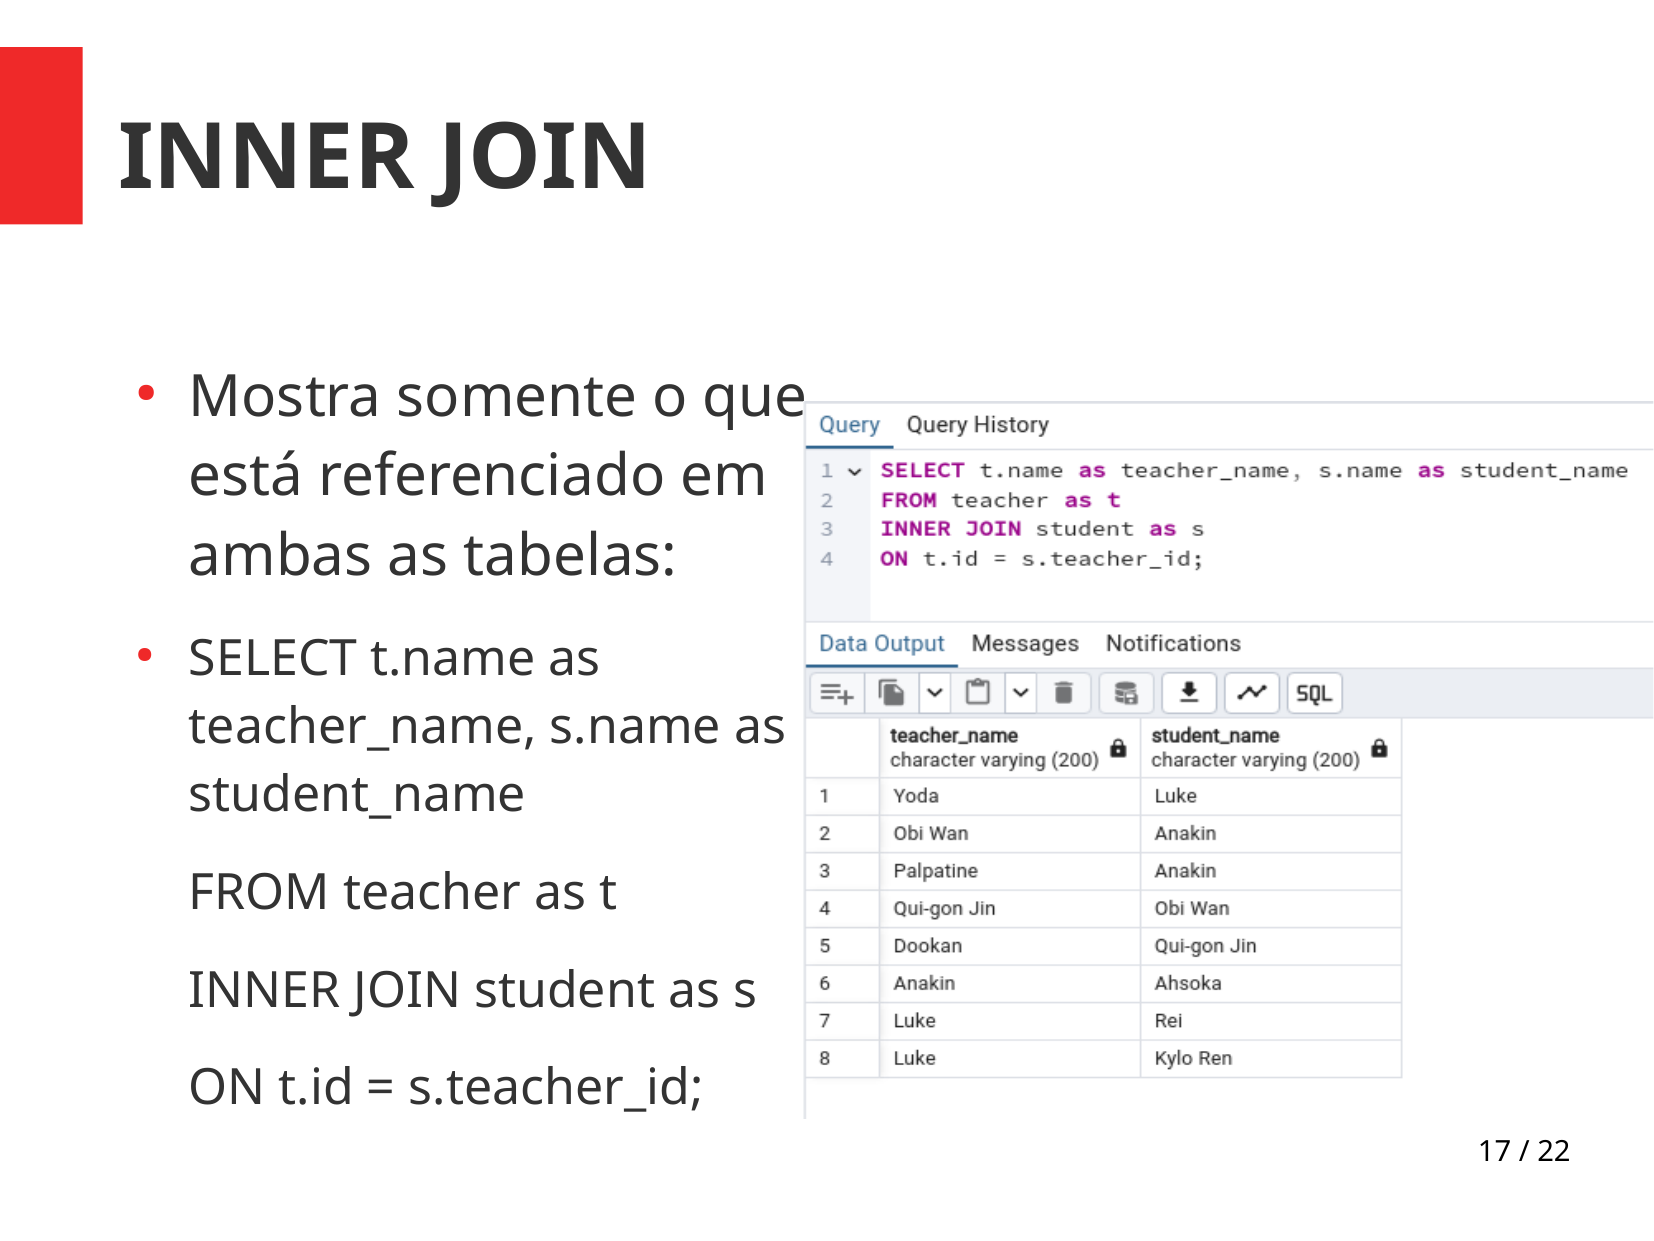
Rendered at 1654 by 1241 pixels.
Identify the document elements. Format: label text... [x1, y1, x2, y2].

list Mostra somente o que está referenciado em ambas as tabelas: SELECT t.name as teacher_name, s.name as student_name FROM teacher as t INNER JOIN student as s ON t.id = s.teacher_id; [118, 354, 810, 1074]
title INNER JOIN [118, 49, 1571, 257]
picture [803, 401, 1654, 1119]
